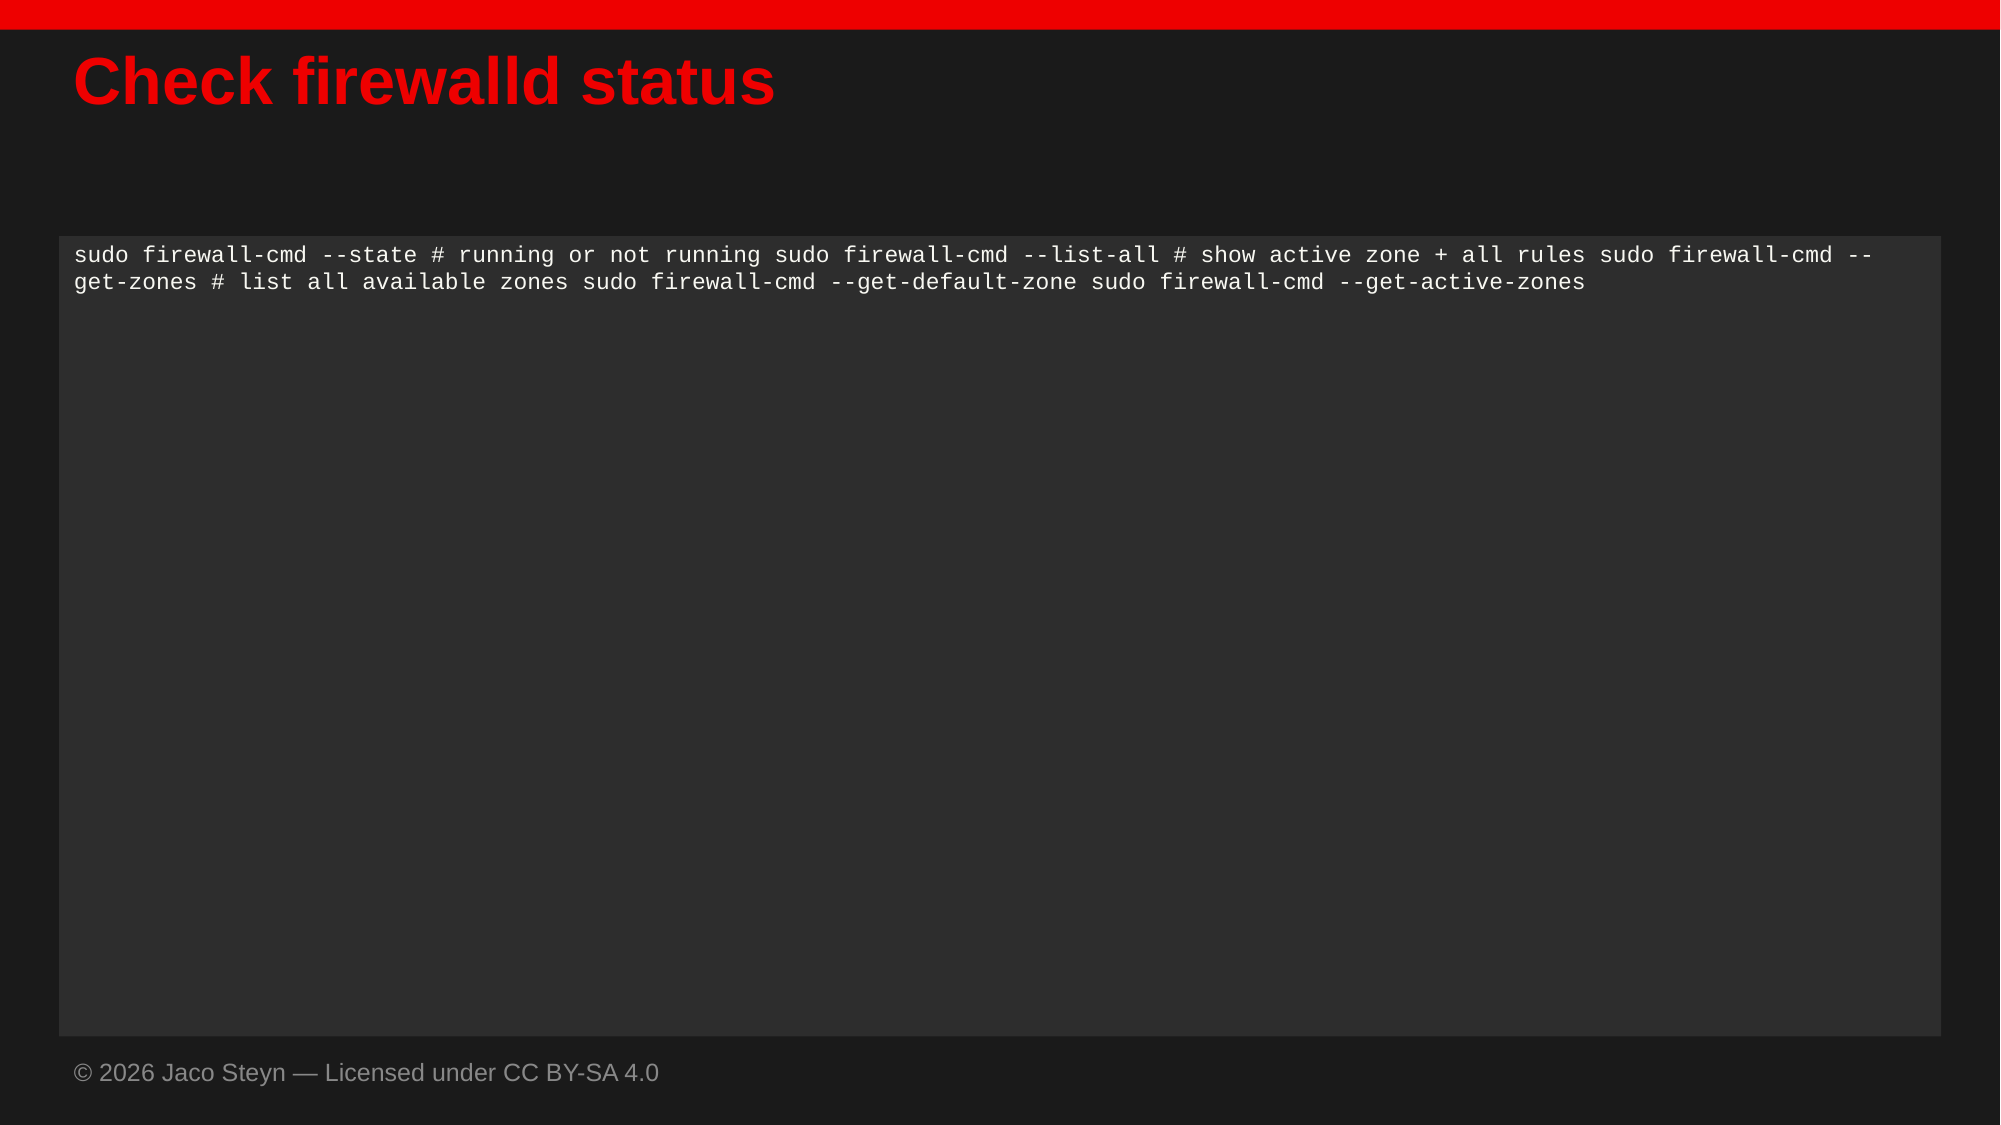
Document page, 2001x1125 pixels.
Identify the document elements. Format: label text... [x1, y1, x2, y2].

text_box Check firewalld status [59, 36, 1942, 208]
text_box sudo firewall-cmd --state # running or not running sudo firewall-cmd --list-all # show active zone + all rules sudo firewall-cmd --get-zones # list all available zones sudo firewall-cmd --get-default-zone sudo firewall-cmd --get-active-zones [59, 236, 1942, 1037]
text_box [0, 0, 2001, 30]
text_box © 2026 Jaco Steyn — Licensed under CC BY-SA 4.0 [59, 1051, 1942, 1093]
